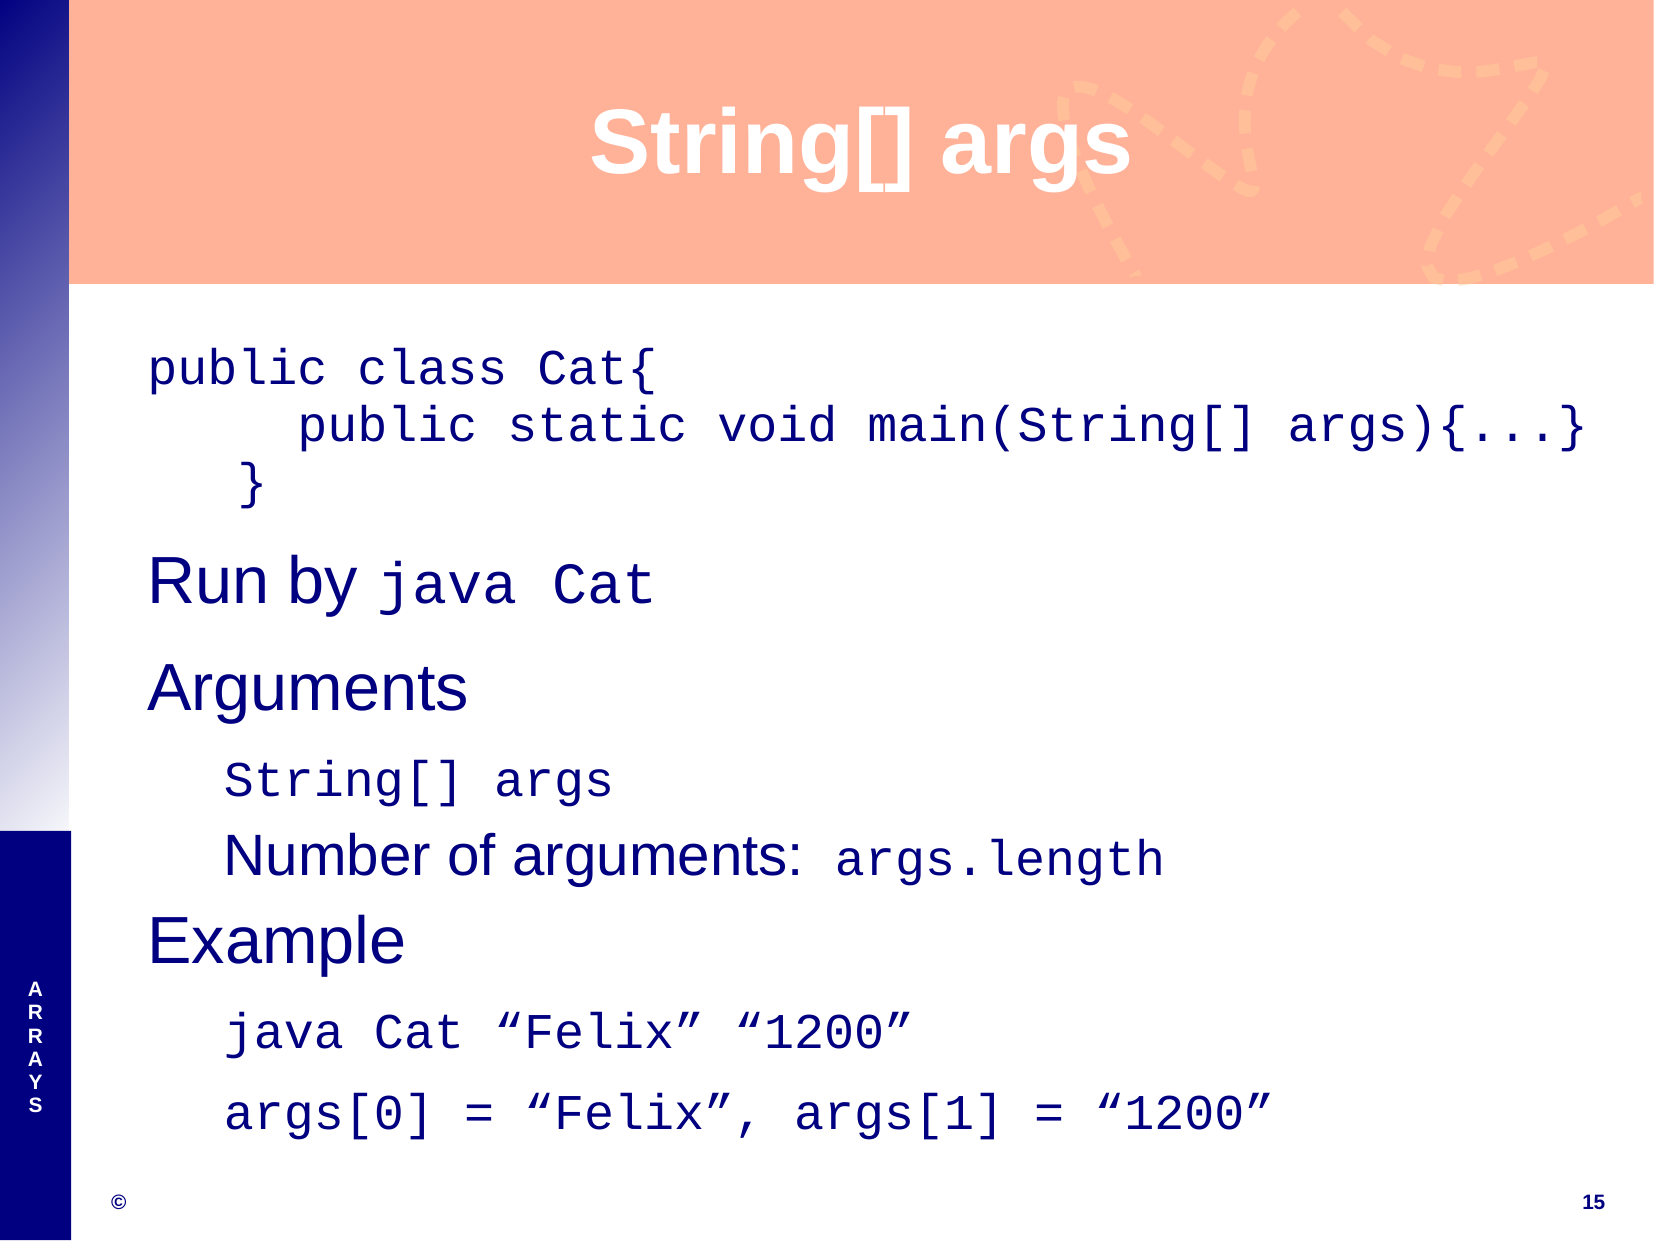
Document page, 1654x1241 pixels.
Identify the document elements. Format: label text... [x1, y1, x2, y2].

list public class Cat{ public static void main(String[] args){...} } Run by java Cat Arguments String[] args Number of arguments: args.length Example java Cat “Felix” “1200” args[0] = “Felix”, args[1] = “1200” [129, 343, 1595, 1145]
text_box A R R A Y S [0, 830, 71, 1241]
title String[] args [70, 37, 1654, 246]
